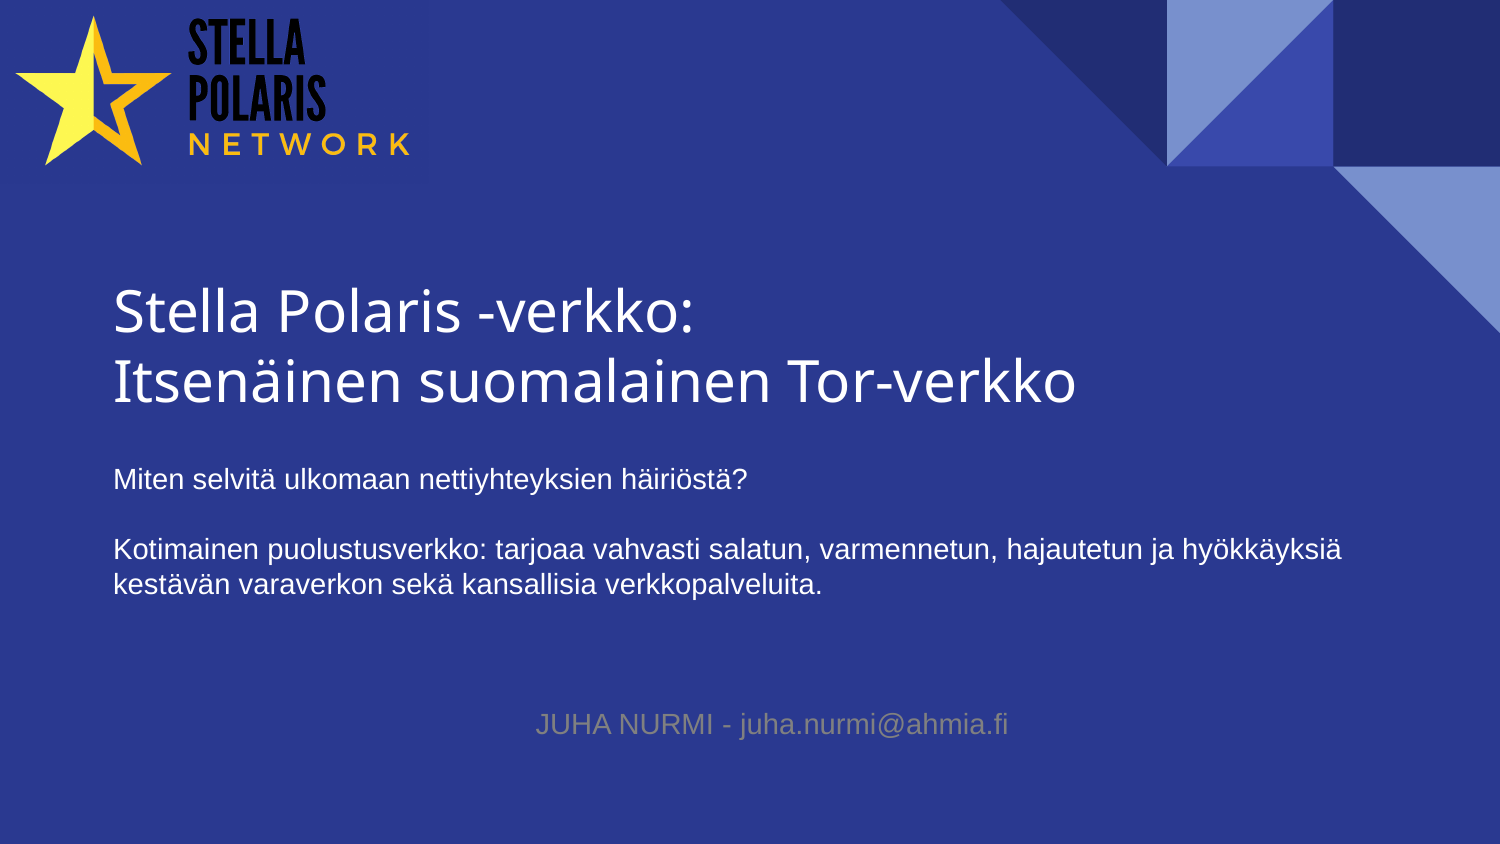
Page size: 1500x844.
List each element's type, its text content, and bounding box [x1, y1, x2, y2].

subtitle Miten selvitä ulkomaan nettiyhteyksien häiriöstä? Kotimainen puolustusverkko: tarjoaa vahvasti salatun, varmennetun, hajautetun ja hyökkäyksiä kestävän varaverkon sekä kansallisia verkkopalveluita. JUHA NURMI - juha.nurmi@ahmia.fi [98, 445, 1447, 517]
title Stella Polaris -verkko: Itsenäinen suomalainen Tor-verkko [98, 291, 1447, 429]
picture [0, 0, 429, 184]
